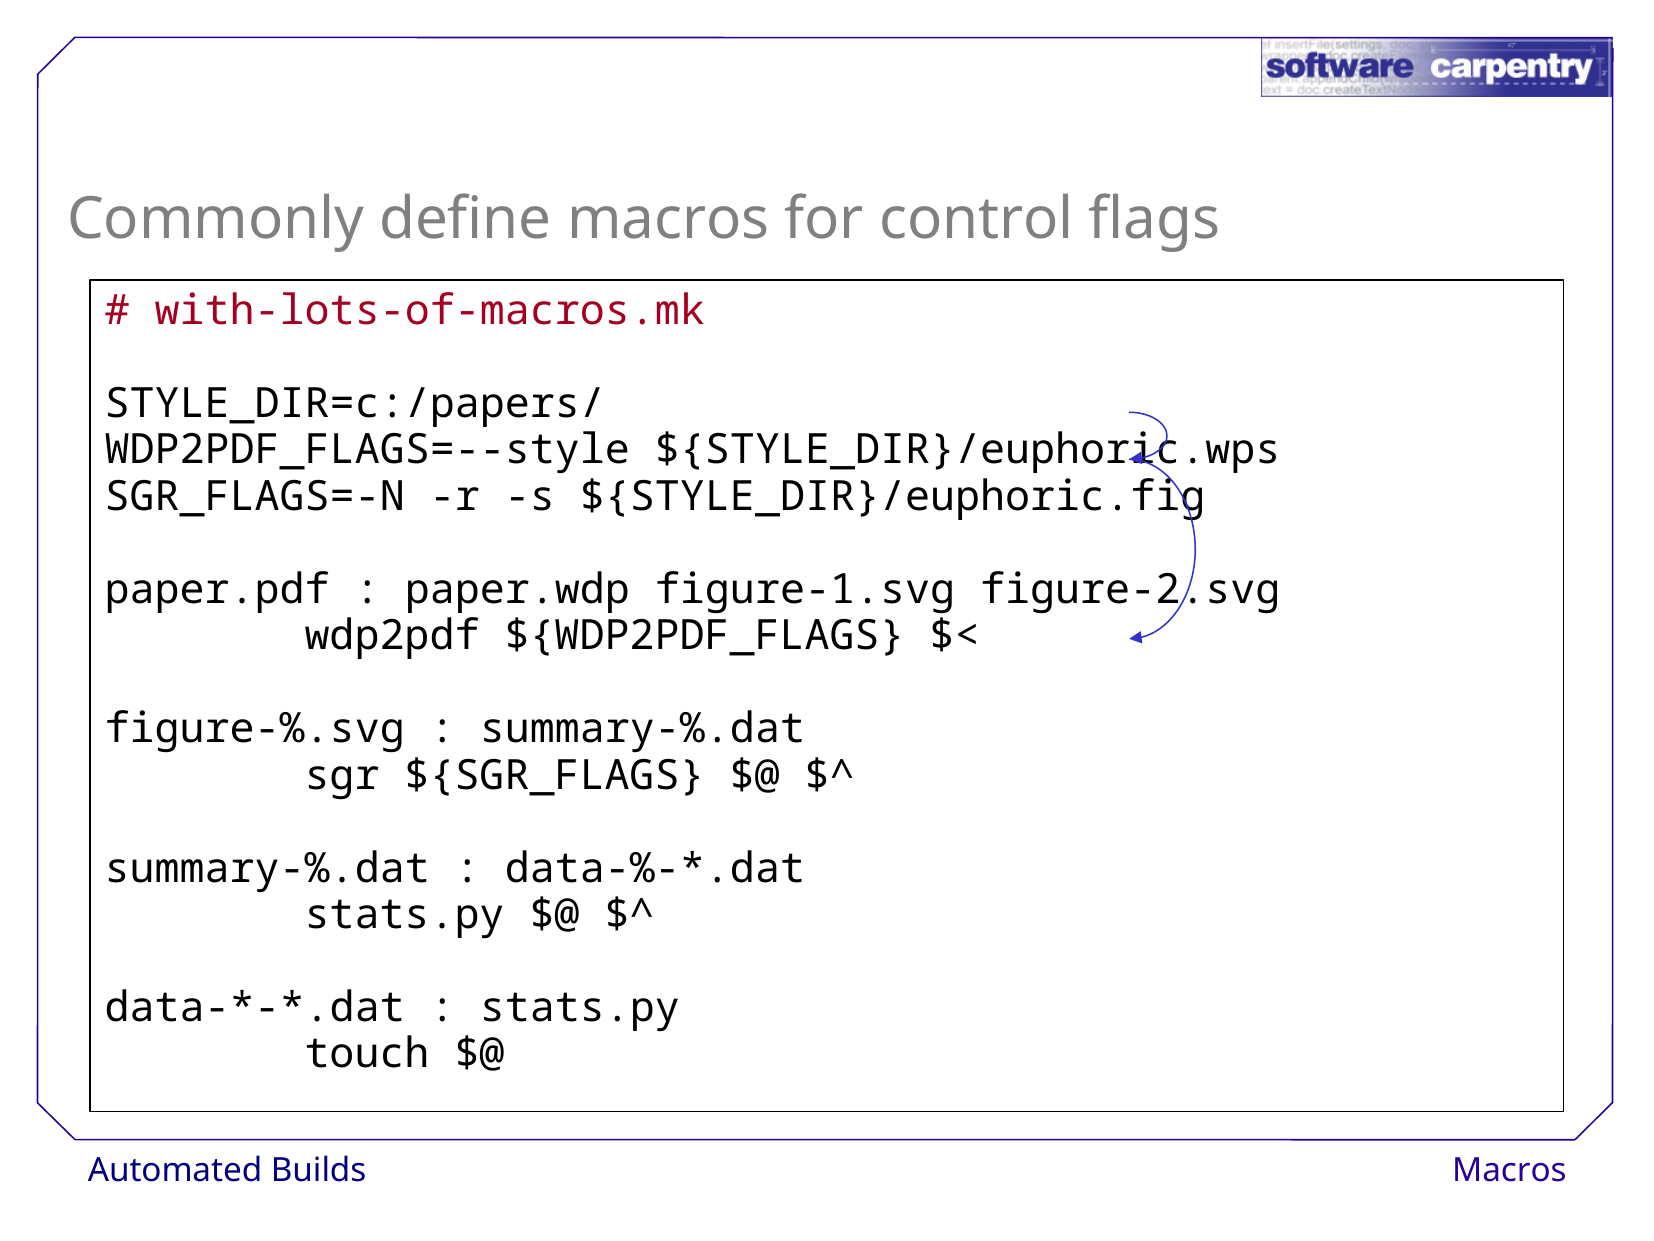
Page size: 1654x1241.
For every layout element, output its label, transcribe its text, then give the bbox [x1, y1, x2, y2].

picture [1261, 39, 1613, 97]
text_box # with-lots-of-macros.mk STYLE_DIR=c:/papers/ WDP2PDF_FLAGS=--style ${STYLE_DIR}/euphoric.wps SGR_FLAGS=-N -r -s ${STYLE_DIR}/euphoric.fig paper.pdf : paper.wdp figure-1.svg figure-2.svg wdp2pdf ${WDP2PDF_FLAGS} $< figure-%.svg : summary-%.dat sgr ${SGR_FLAGS} $@ $^ summary-%.dat : data-%-*.dat stats.py $@ $^ data-*-*.dat : stats.py touch $@ [89, 279, 1564, 1112]
text_box Commonly define macros for control flags [52, 138, 1386, 259]
